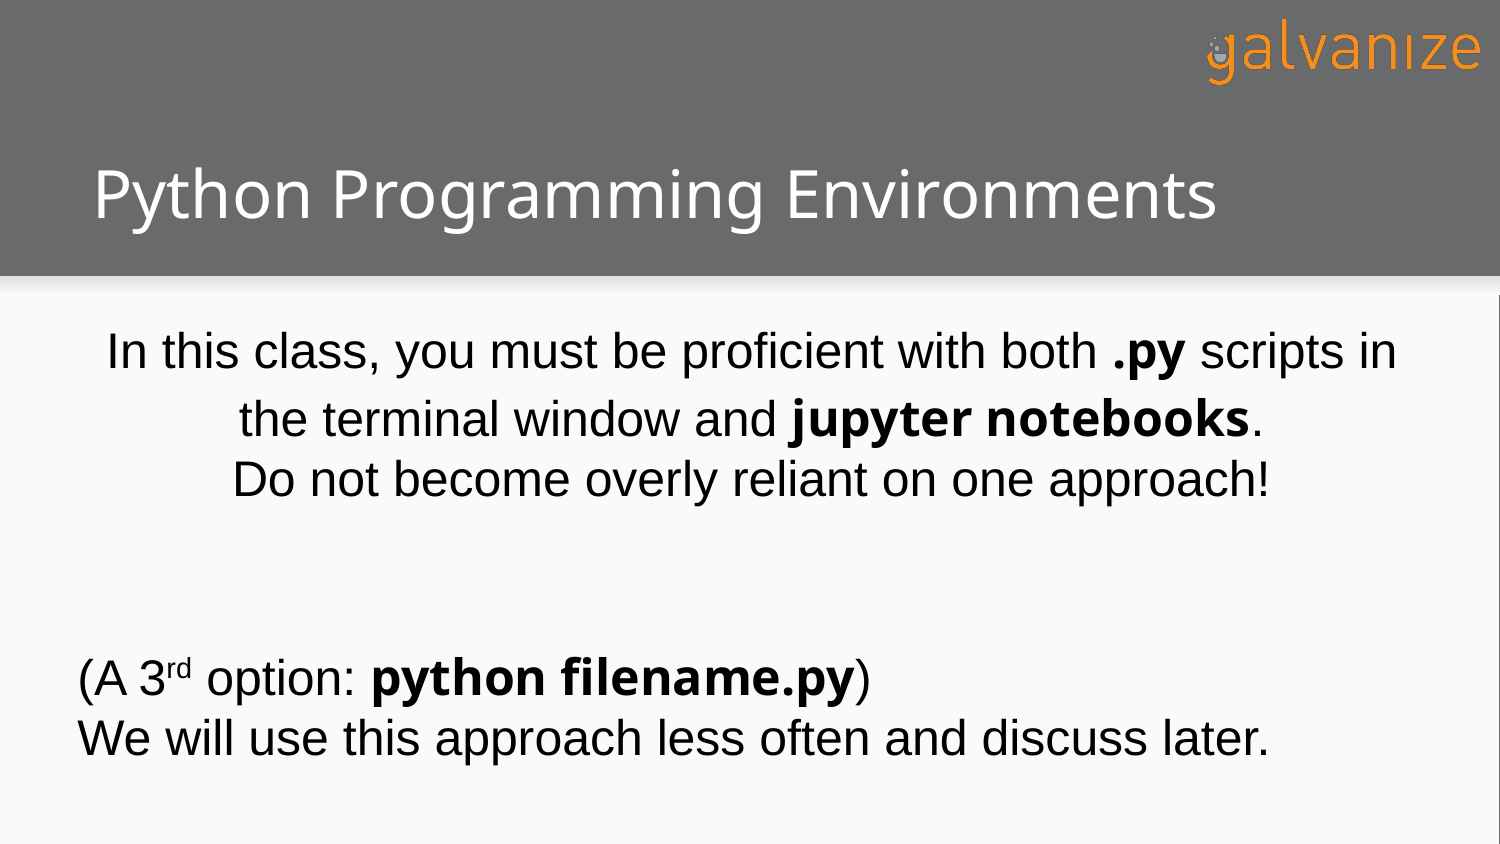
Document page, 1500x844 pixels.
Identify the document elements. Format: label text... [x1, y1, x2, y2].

title Python Programming Environments [77, 121, 1427, 248]
picture [1207, 19, 1480, 85]
subtitle In this class, you must be proficient with both .py scripts in the terminal window and jupyter notebooks. Do not become overly reliant on one approach! (A 3rd option: python filename.py) We will use this approach less often and discuss later. [77, 314, 1427, 760]
